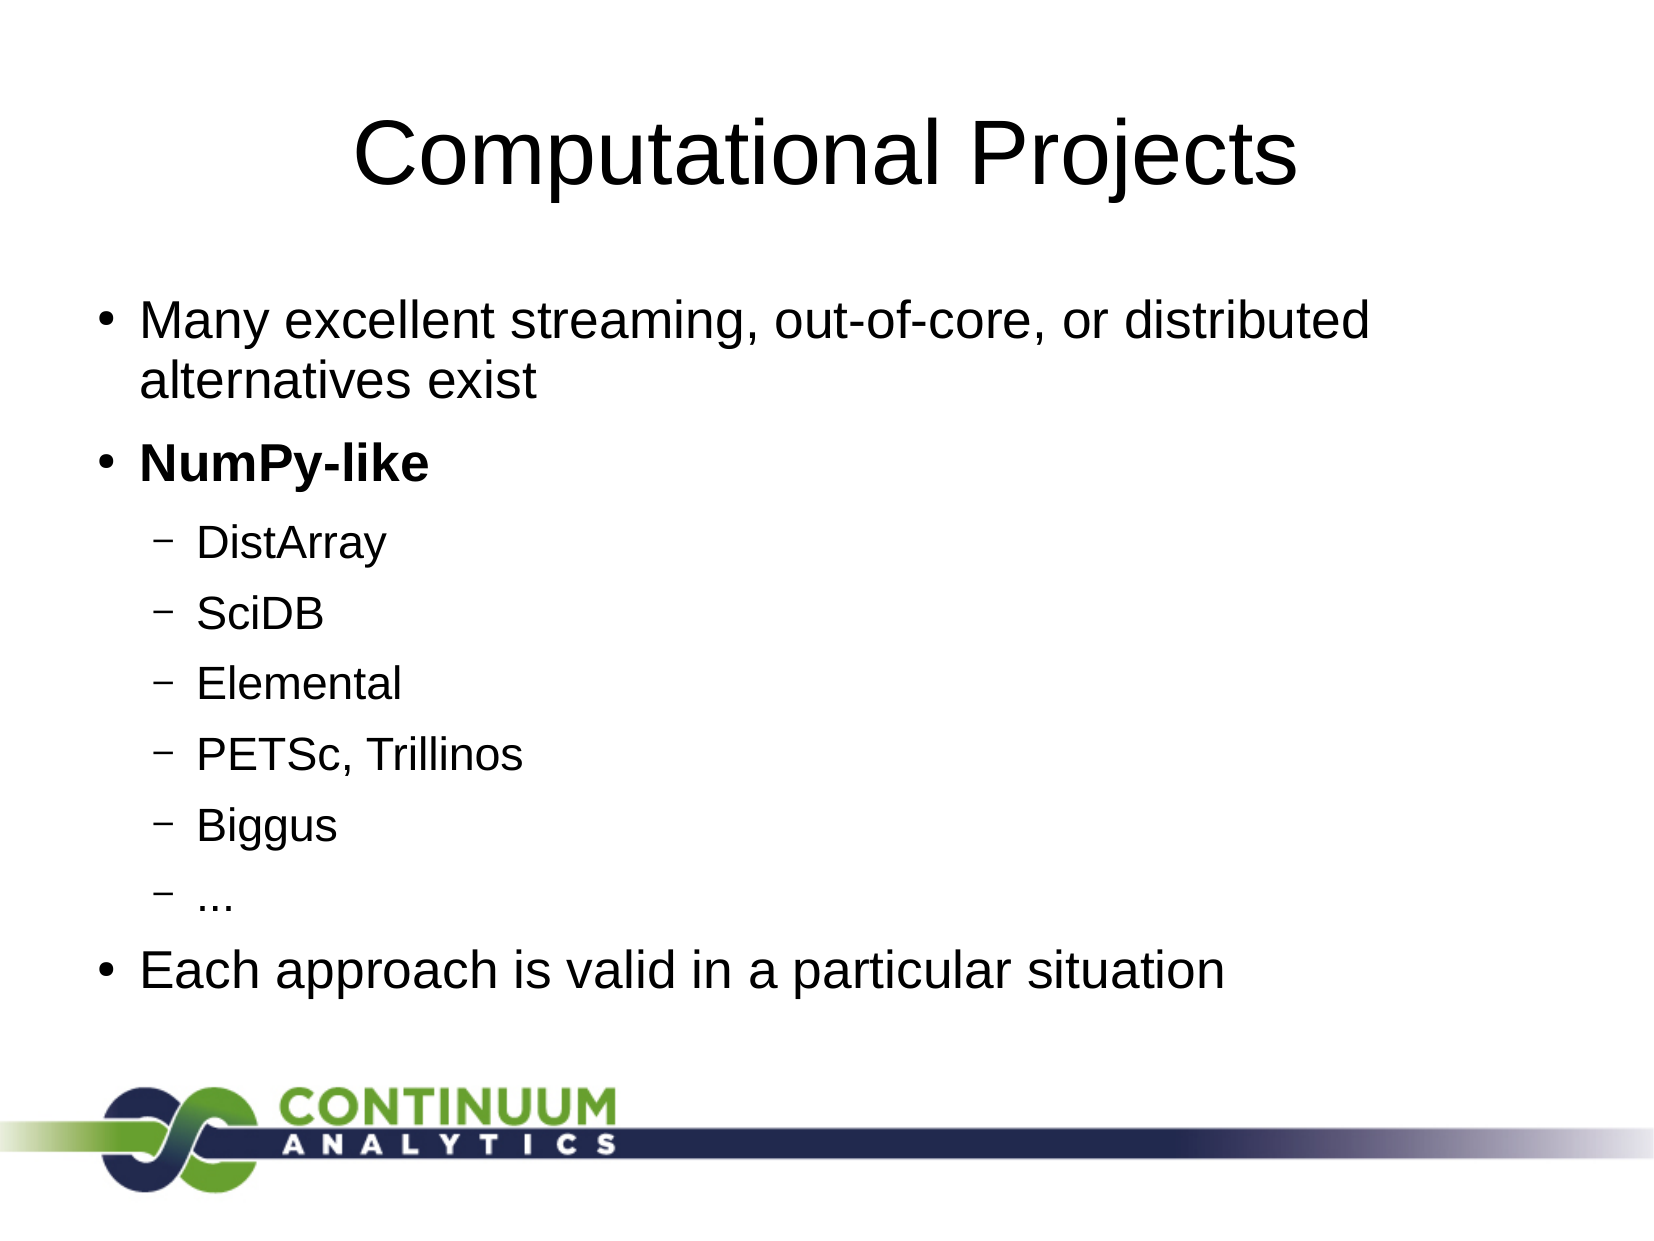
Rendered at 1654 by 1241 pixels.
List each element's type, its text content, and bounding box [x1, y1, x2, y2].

title Computational Projects [82, 49, 1571, 257]
list Many excellent streaming, out-of-core, or distributed alternatives exist NumPy-like DistArray SciDB Elemental PETSc, Trillinos Biggus ... Each approach is valid in a particular situation [82, 290, 1571, 1010]
